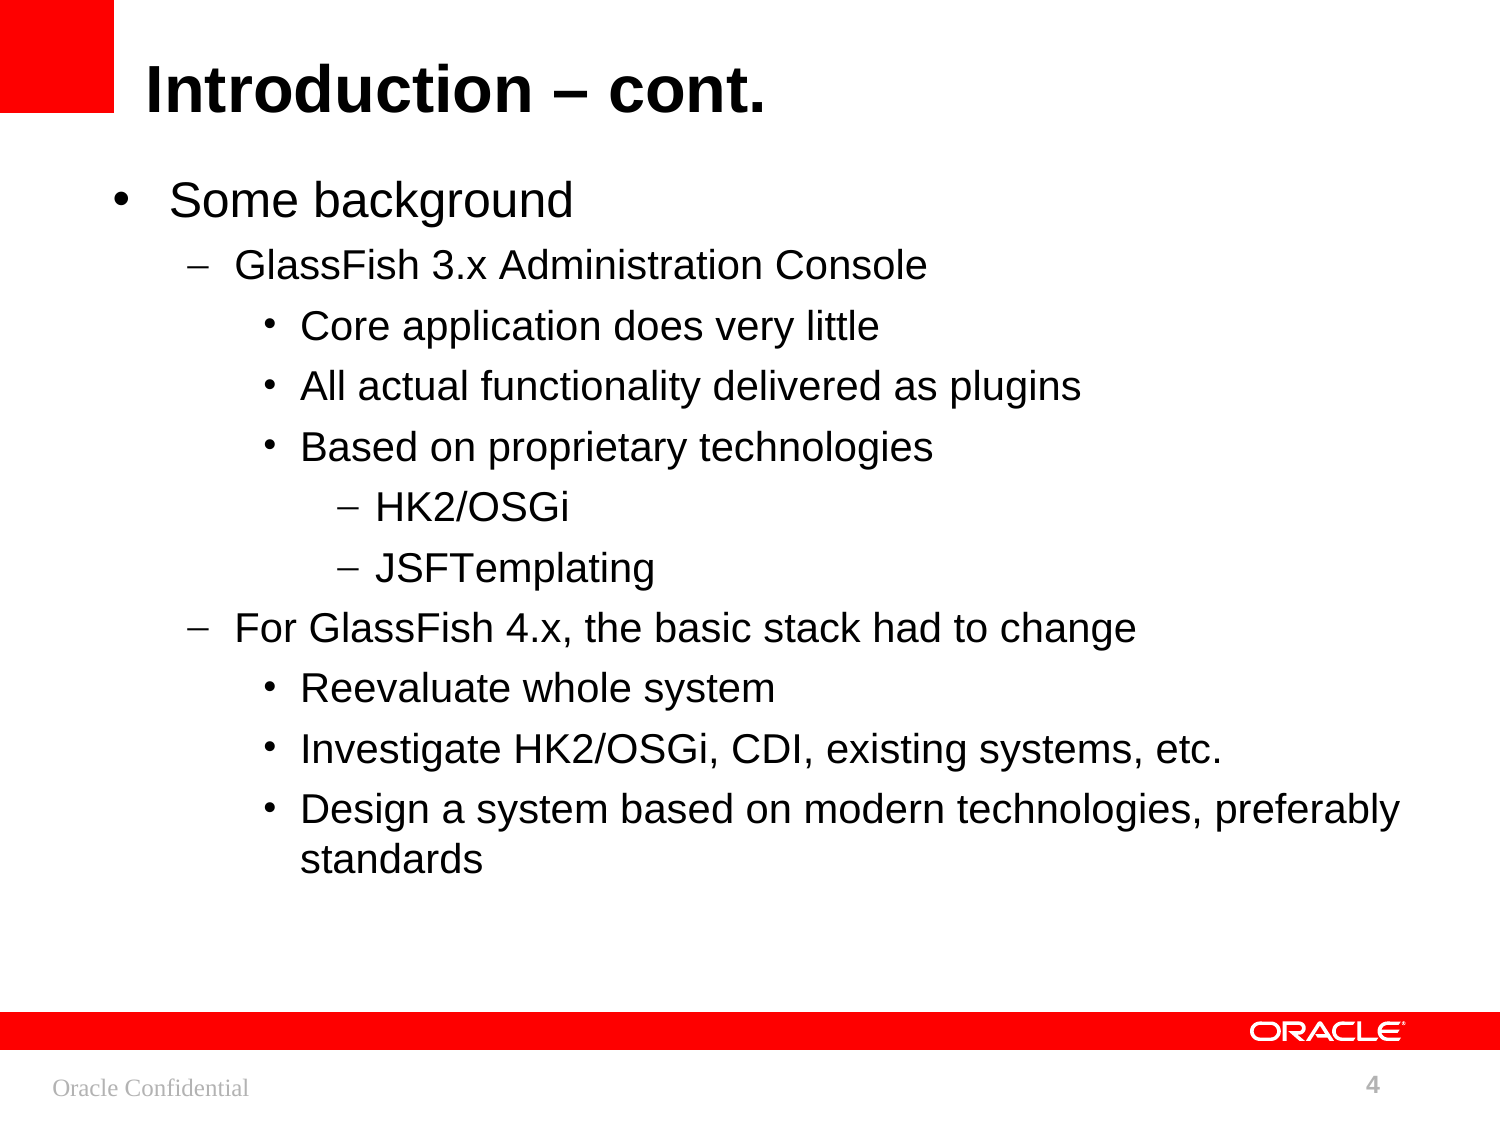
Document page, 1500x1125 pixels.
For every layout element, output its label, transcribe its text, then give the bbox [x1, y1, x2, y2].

picture [0, 0, 114, 113]
list Some background GlassFish 3.x Administration Console Core application does very little All actual functionality delivered as plugins Based on proprietary technologies HK2/OSGi JSFTemplating For GlassFish 4.x, the basic stack had to change Reevaluate whole system Investigate HK2/OSGi, CDI, existing systems, etc. Design a system based on modern technologies, preferably standards [112, 167, 1430, 955]
picture [0, 1012, 1500, 1050]
title Introduction – cont. [145, 45, 1390, 167]
